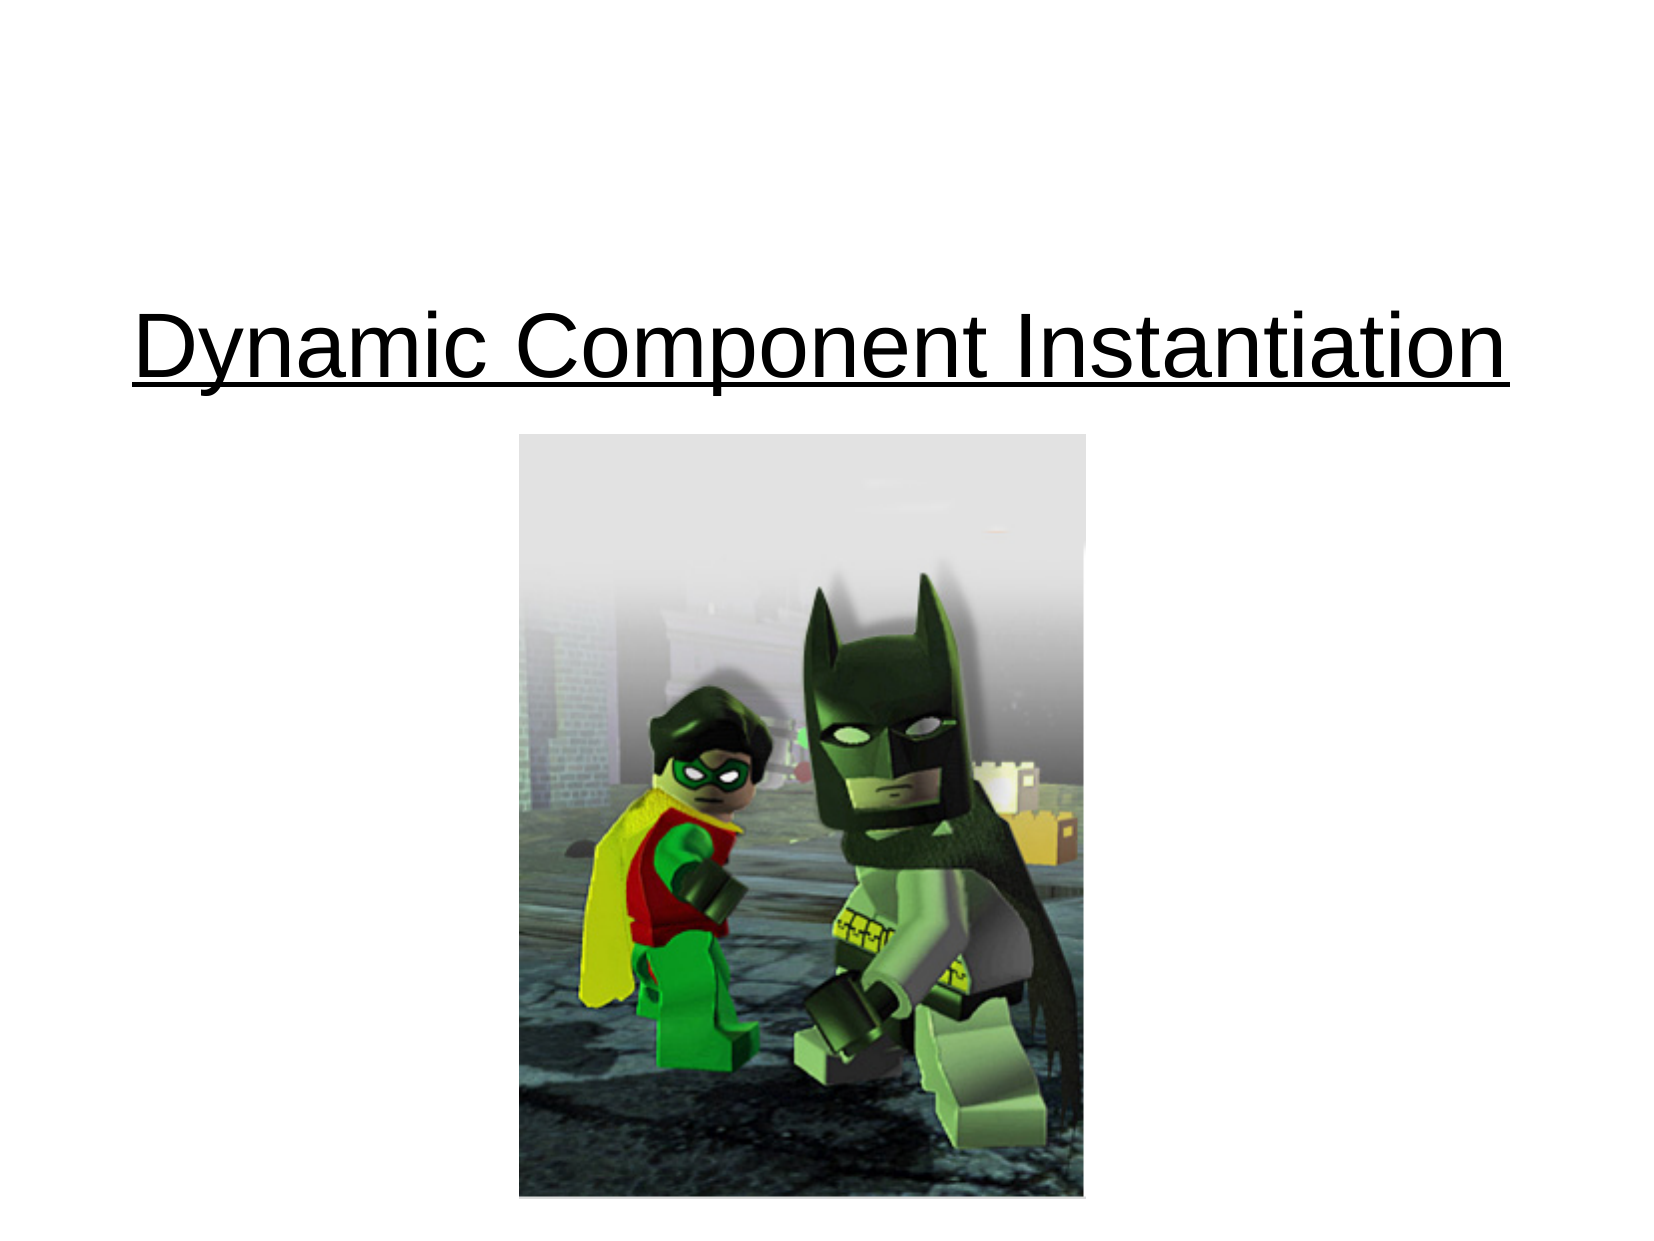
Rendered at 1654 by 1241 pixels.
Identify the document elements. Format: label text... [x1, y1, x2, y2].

picture [519, 434, 1086, 1199]
title Dynamic Component Instantiation [76, 241, 1565, 449]
